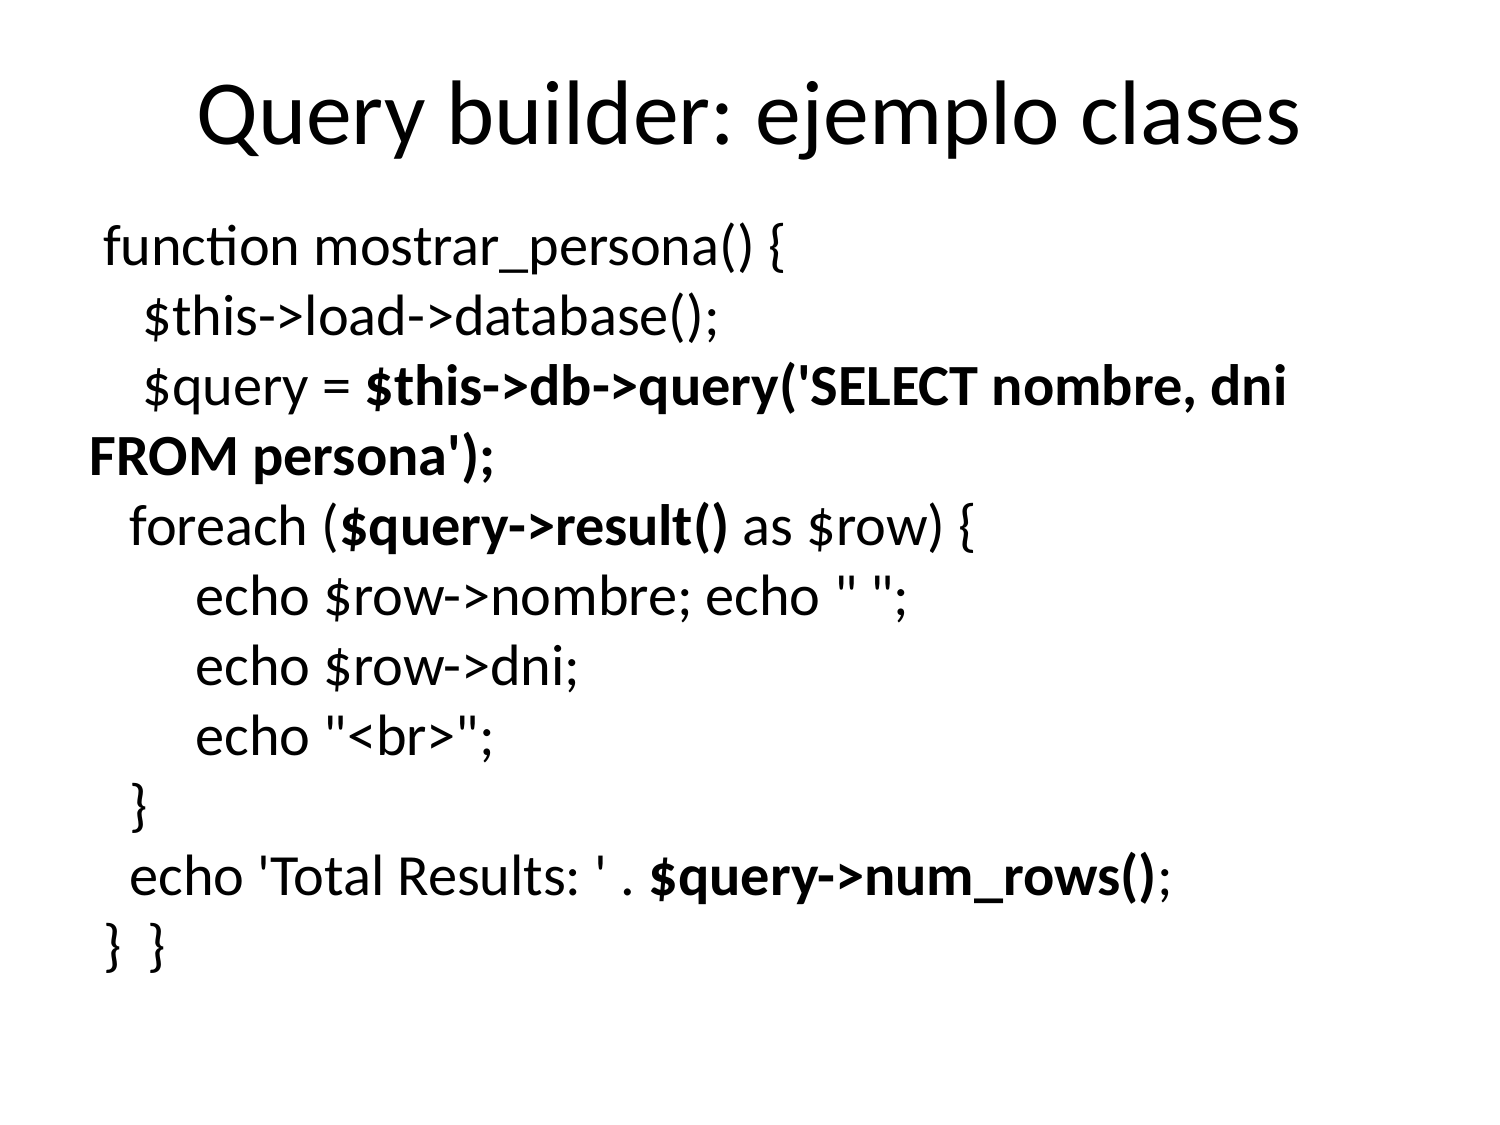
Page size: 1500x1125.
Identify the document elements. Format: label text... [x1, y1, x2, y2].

title Query builder: ejemplo clases [75, 45, 1425, 199]
list function mostrar_persona() { $this->load->database(); $query = $this->db->query('SELECT nombre, dni FROM persona'); foreach ($query->result() as $row) { echo $row->nombre; echo " "; echo $row->dni; echo "<br>"; } echo 'Total Results: ' . $query->num_rows(); } } [75, 199, 1426, 1028]
